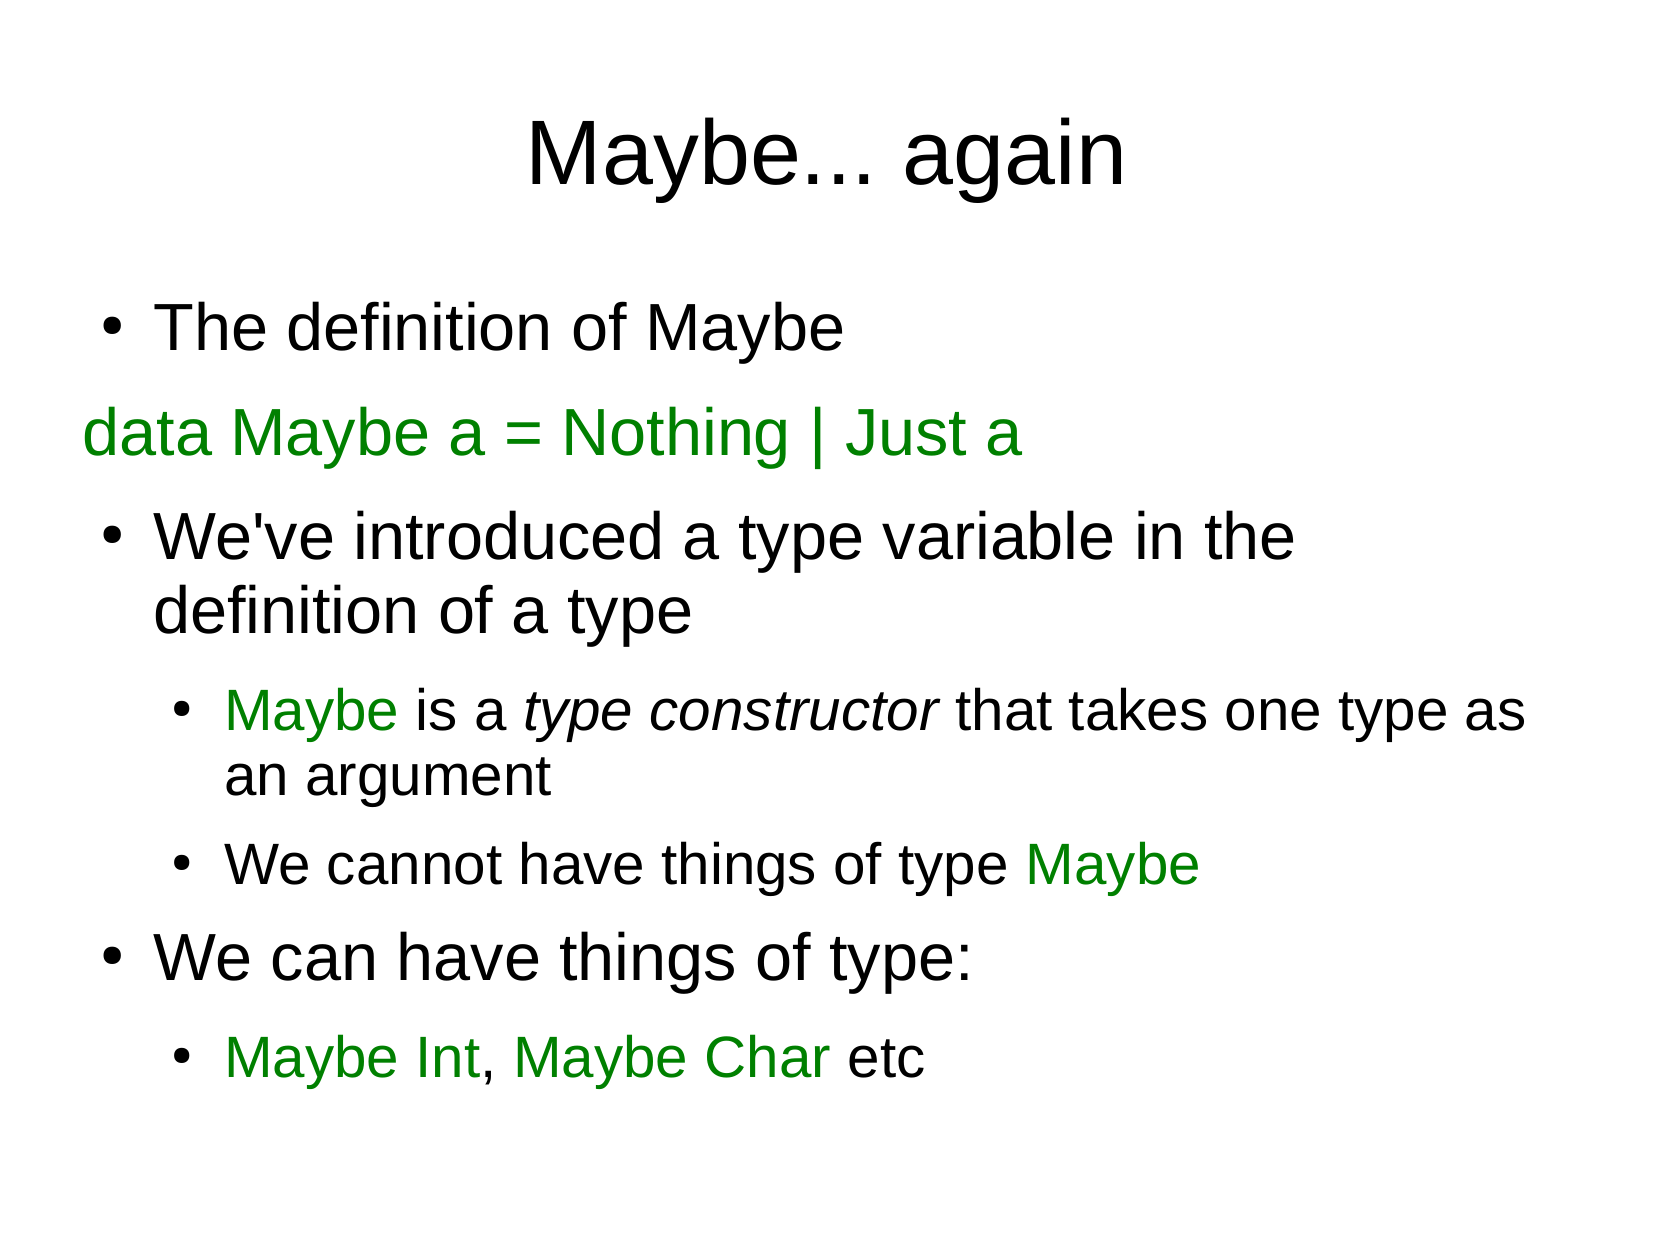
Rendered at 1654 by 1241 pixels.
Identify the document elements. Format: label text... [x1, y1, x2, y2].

list The definition of Maybe data Maybe a = Nothing | Just a We've introduced a type variable in the definition of a type Maybe is a type constructor that takes one type as an argument We cannot have things of type Maybe We can have things of type: Maybe Int, Maybe Char etc [82, 290, 1571, 1094]
title Maybe... again [82, 49, 1571, 257]
